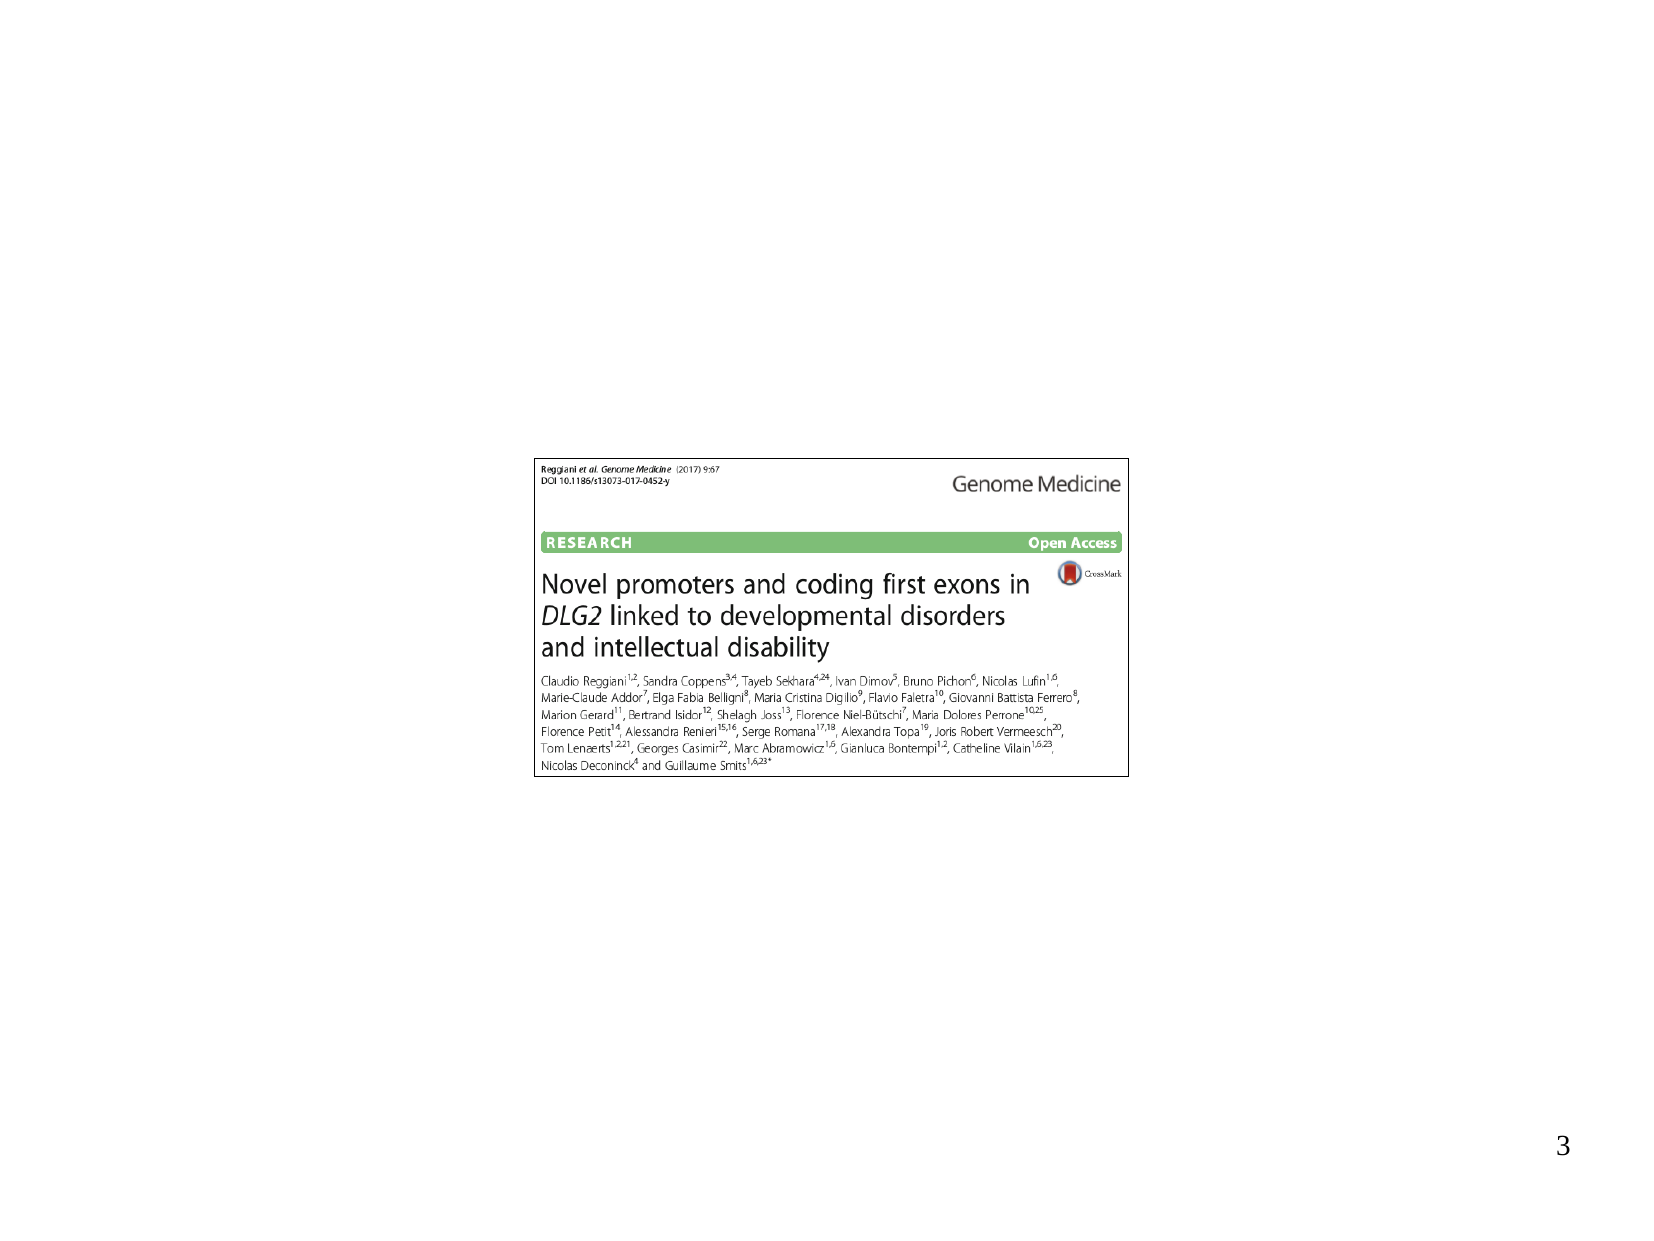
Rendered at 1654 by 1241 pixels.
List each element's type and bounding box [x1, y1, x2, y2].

picture [534, 458, 1129, 777]
